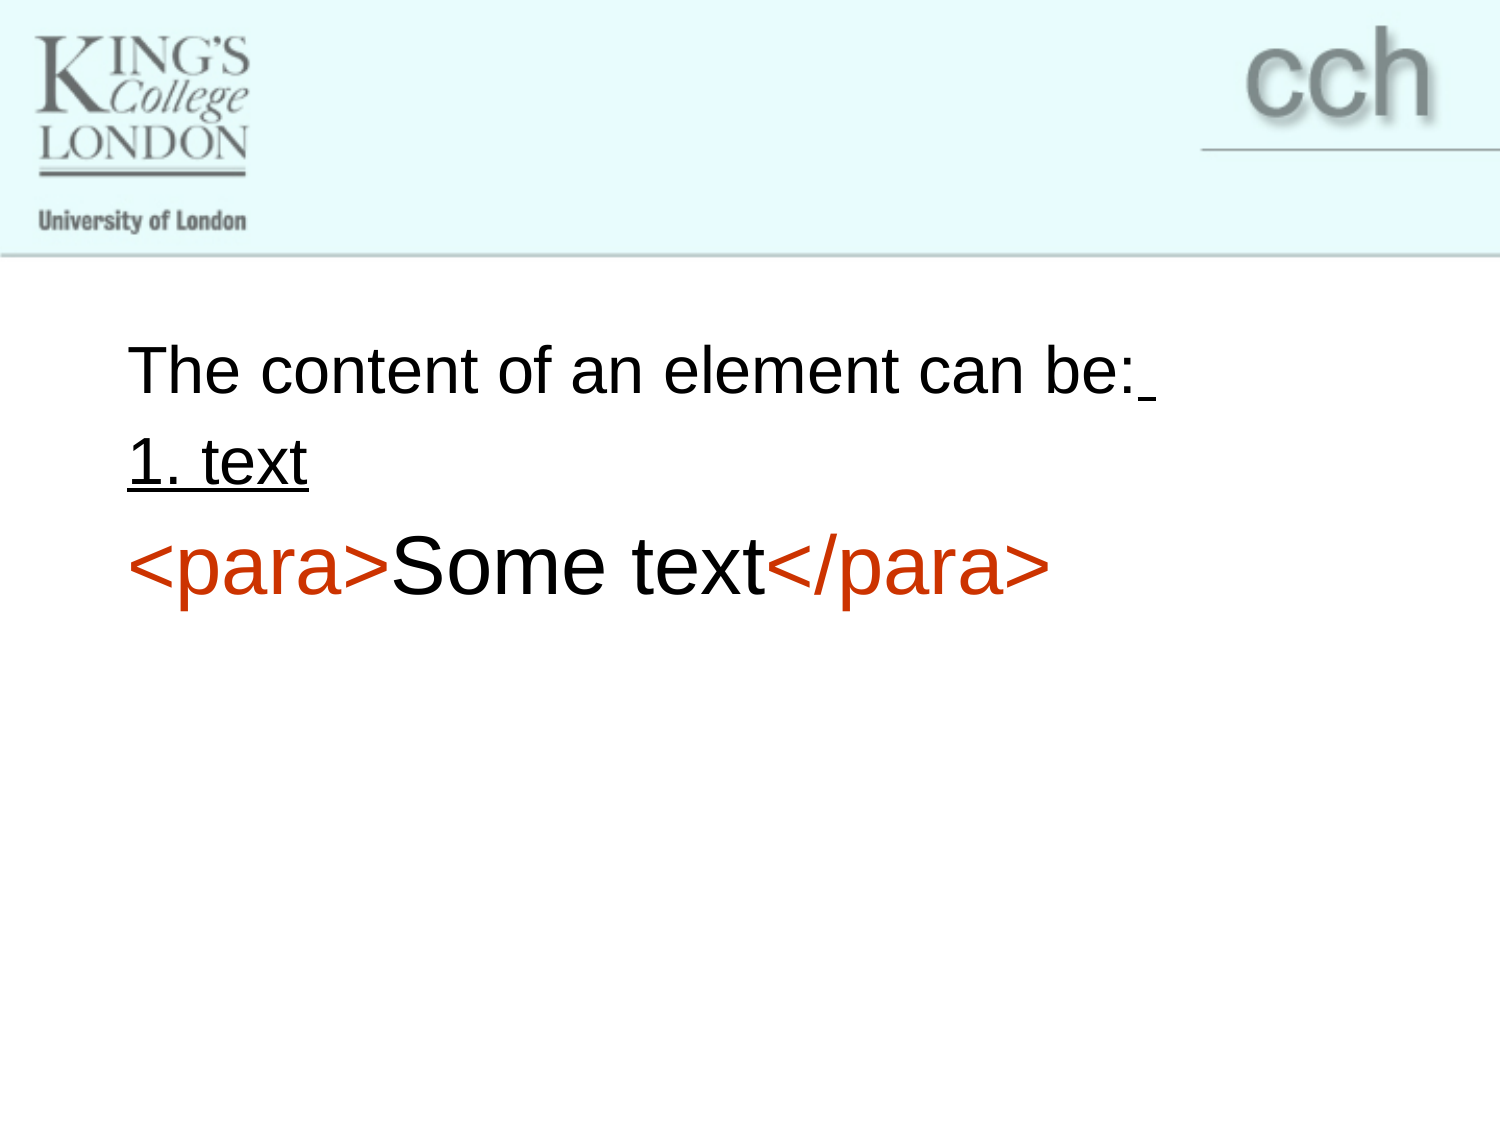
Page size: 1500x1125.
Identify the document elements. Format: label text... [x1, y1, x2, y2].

picture [0, 0, 1500, 1121]
list The content of an element can be: 1. text <para>Some text</para> [112, 324, 1388, 1001]
